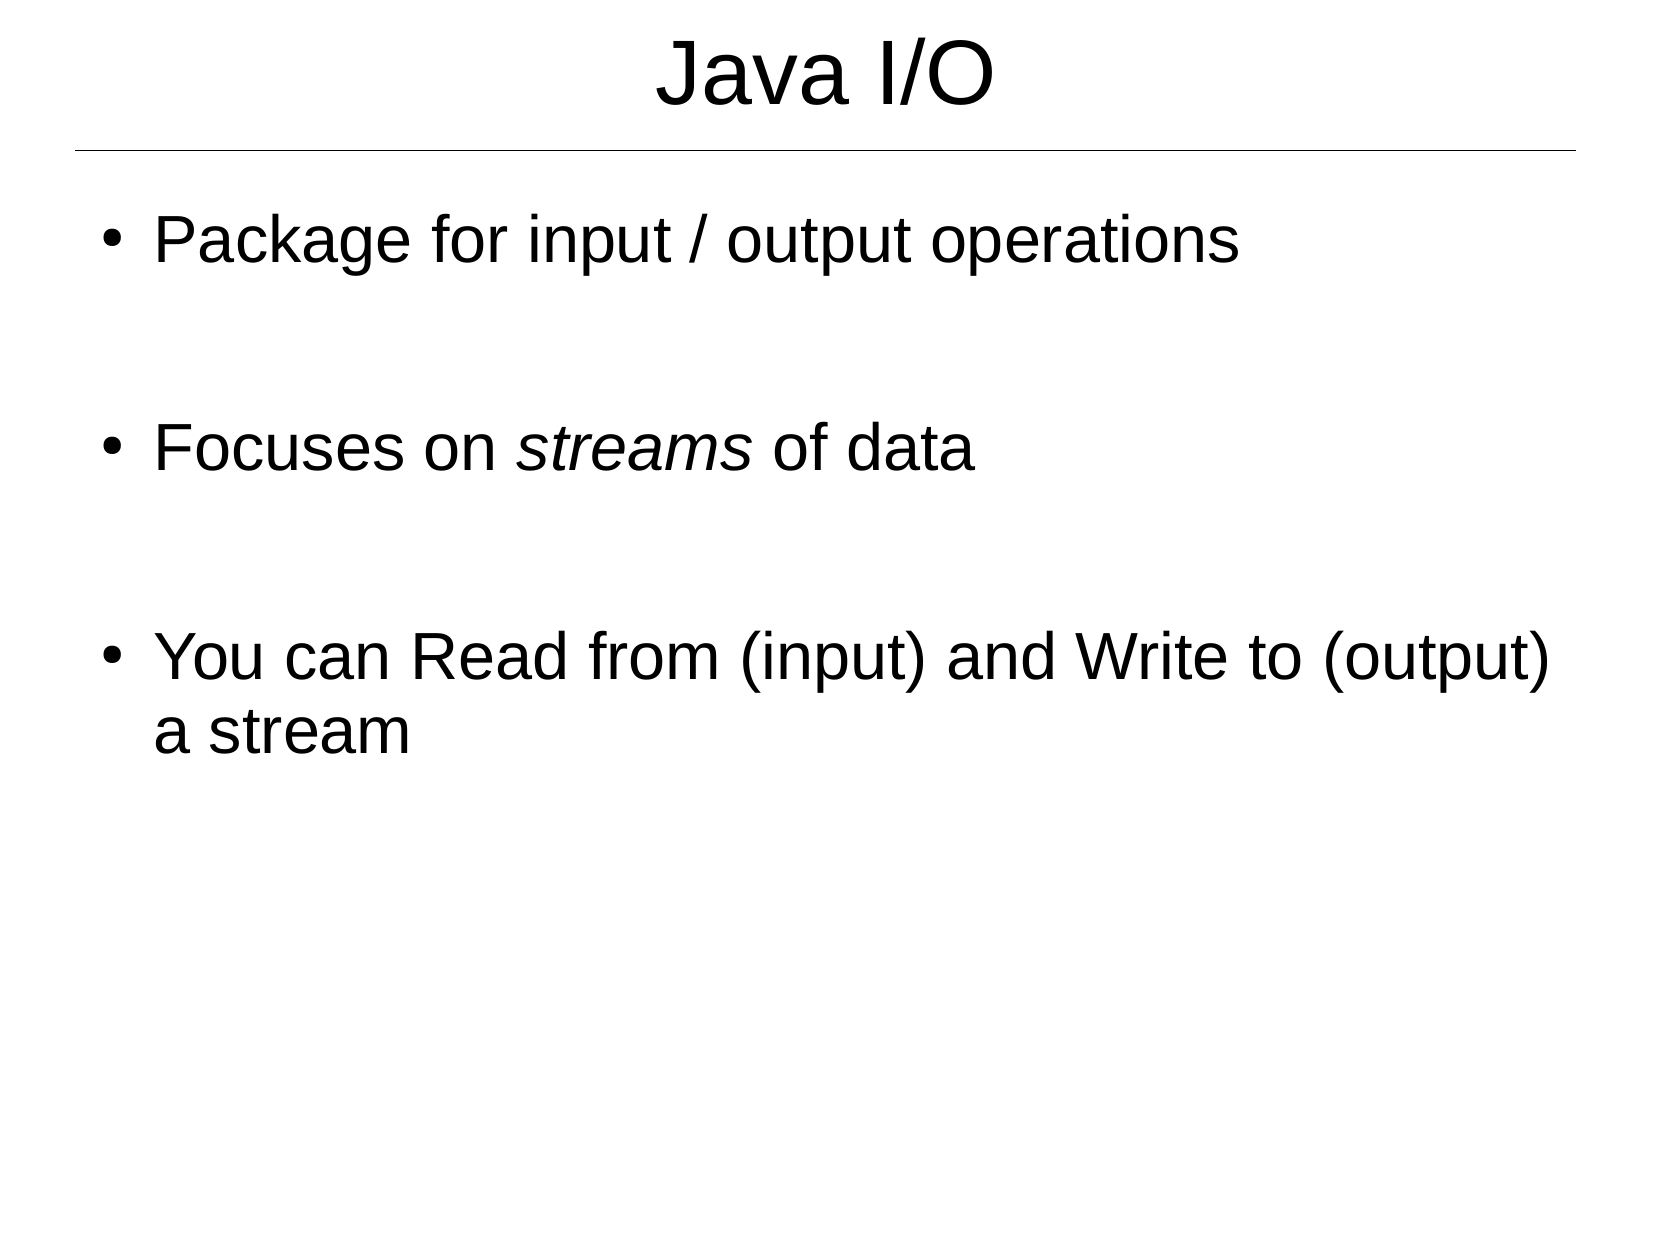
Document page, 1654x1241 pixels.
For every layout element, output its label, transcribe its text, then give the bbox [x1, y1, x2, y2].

title Java I/O [82, 0, 1571, 154]
list Package for input / output operations Focuses on streams of data You can Read from (input) and Write to (output) a stream [82, 201, 1571, 1021]
